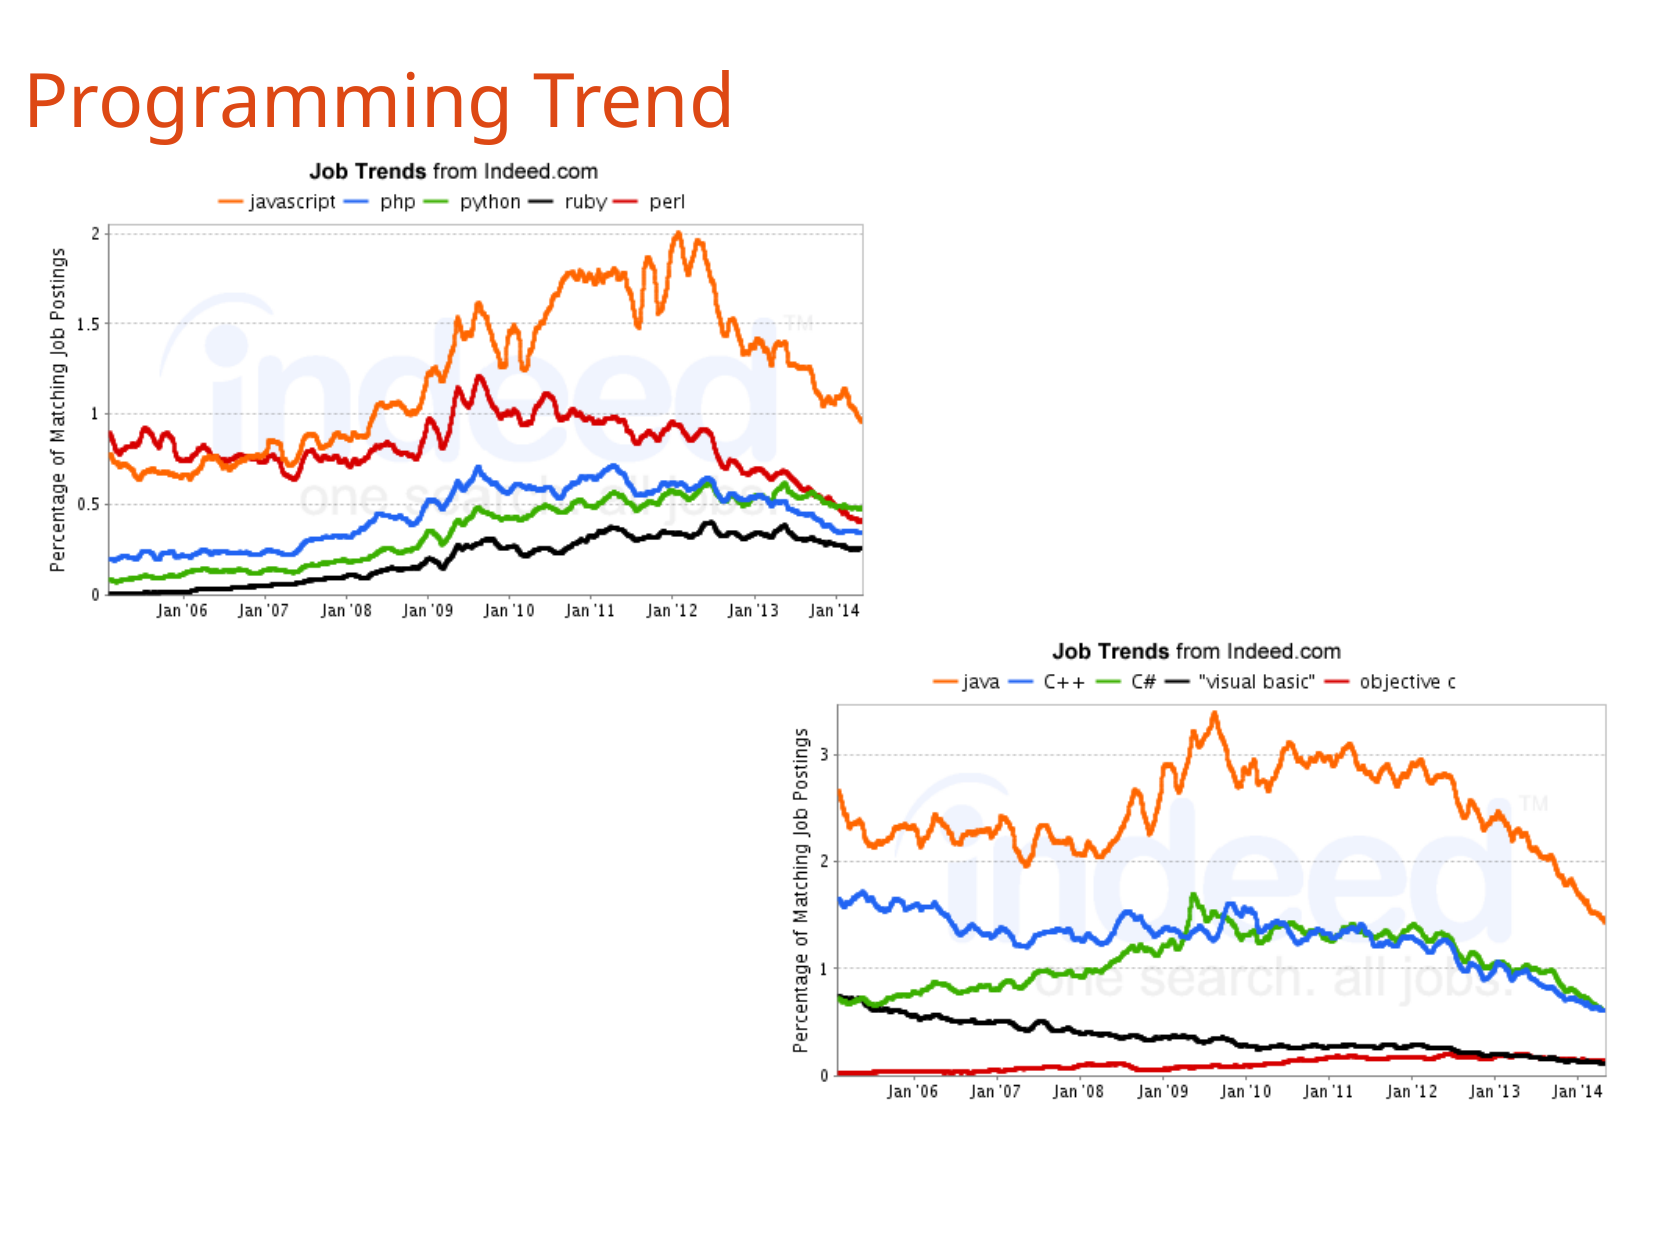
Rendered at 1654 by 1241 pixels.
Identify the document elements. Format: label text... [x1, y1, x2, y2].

picture [773, 637, 1618, 1107]
picture [30, 157, 875, 626]
title Programming Trend [23, 35, 1412, 162]
